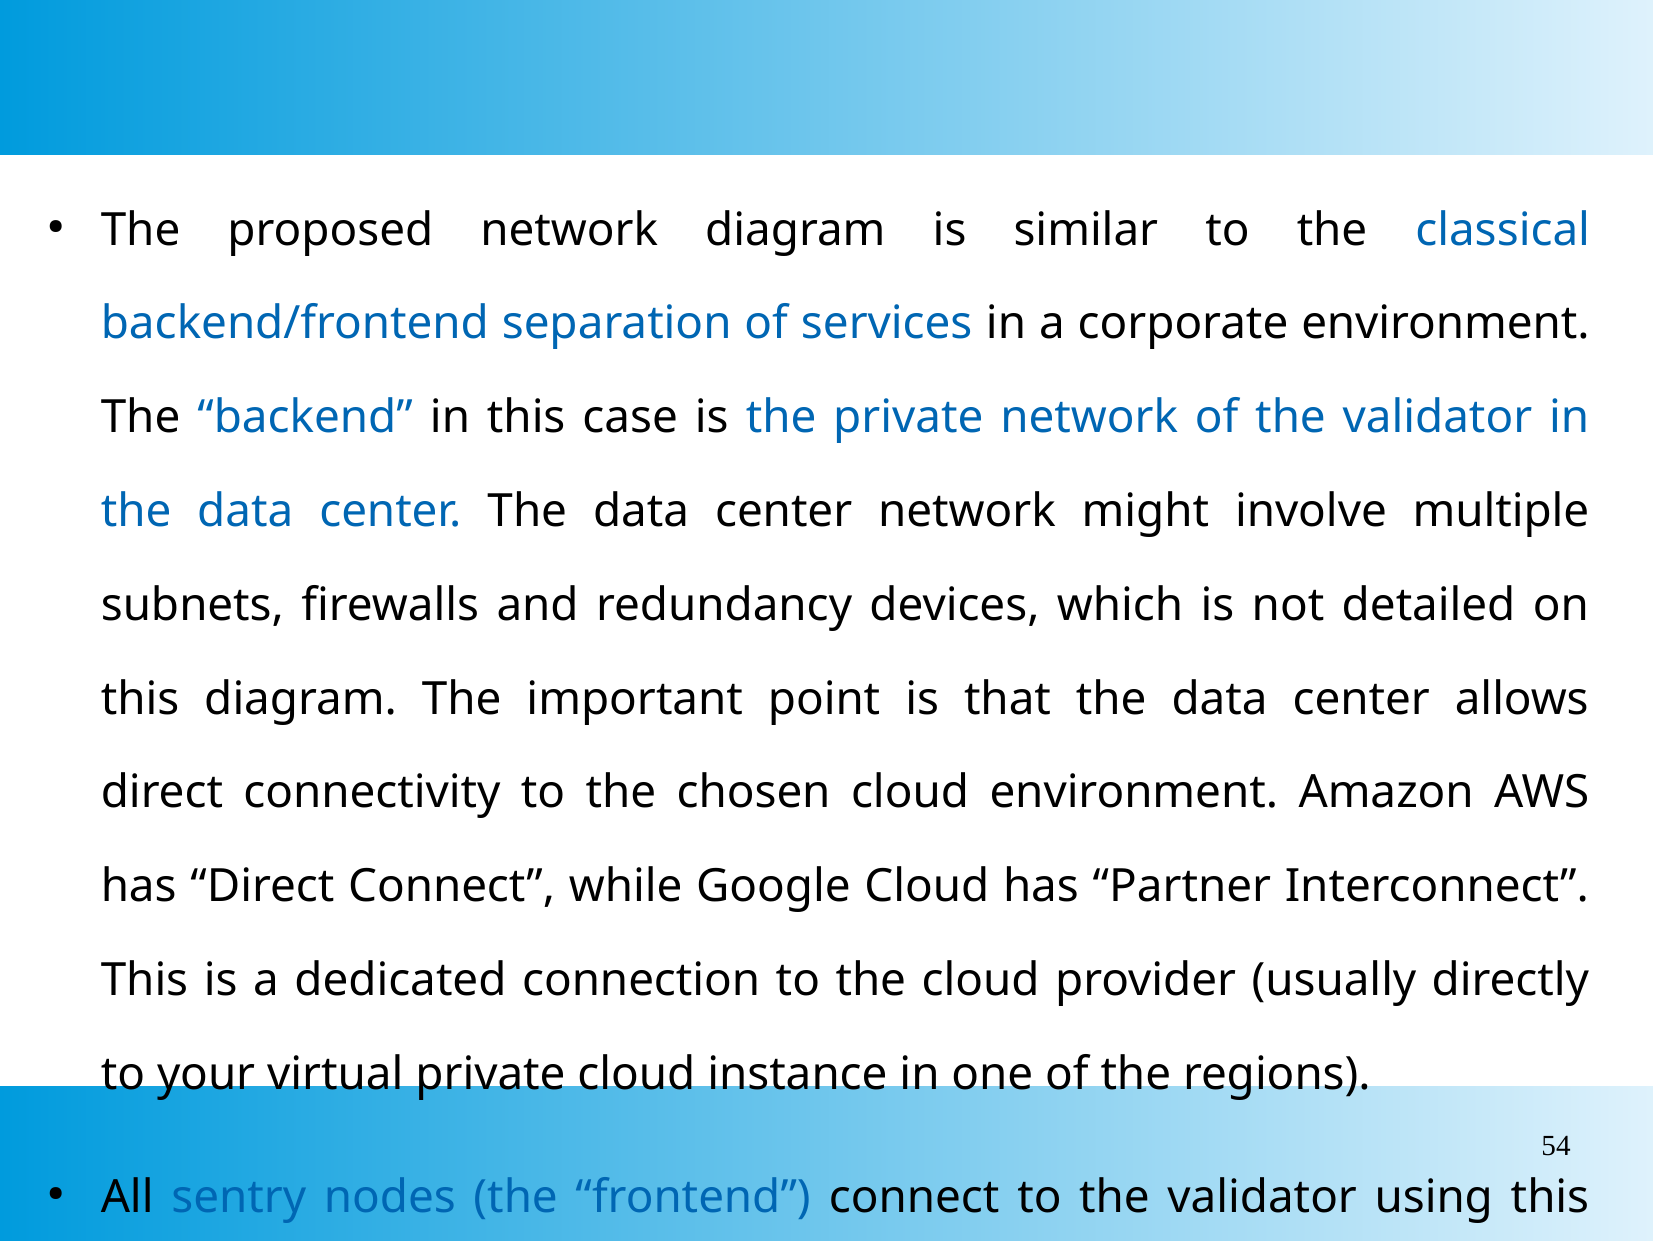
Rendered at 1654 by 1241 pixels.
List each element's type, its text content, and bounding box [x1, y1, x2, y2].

list The proposed network diagram is similar to the classical backend/frontend separation of services in a corporate environment. The “backend” in this case is the private network of the validator in the data center. The data center network might involve multiple subnets, firewalls and redundancy devices, which is not detailed on this diagram. The important point is that the data center allows direct connectivity to the chosen cloud environment. Amazon AWS has “Direct Connect”, while Google Cloud has “Partner Interconnect”. This is a dedicated connection to the cloud provider (usually directly to your virtual private cloud instance in one of the regions). All sentry nodes (the “frontend”) connect to the validator using this private connection. The validator does not have a public IP address to provide its services. [30, 165, 1591, 1065]
